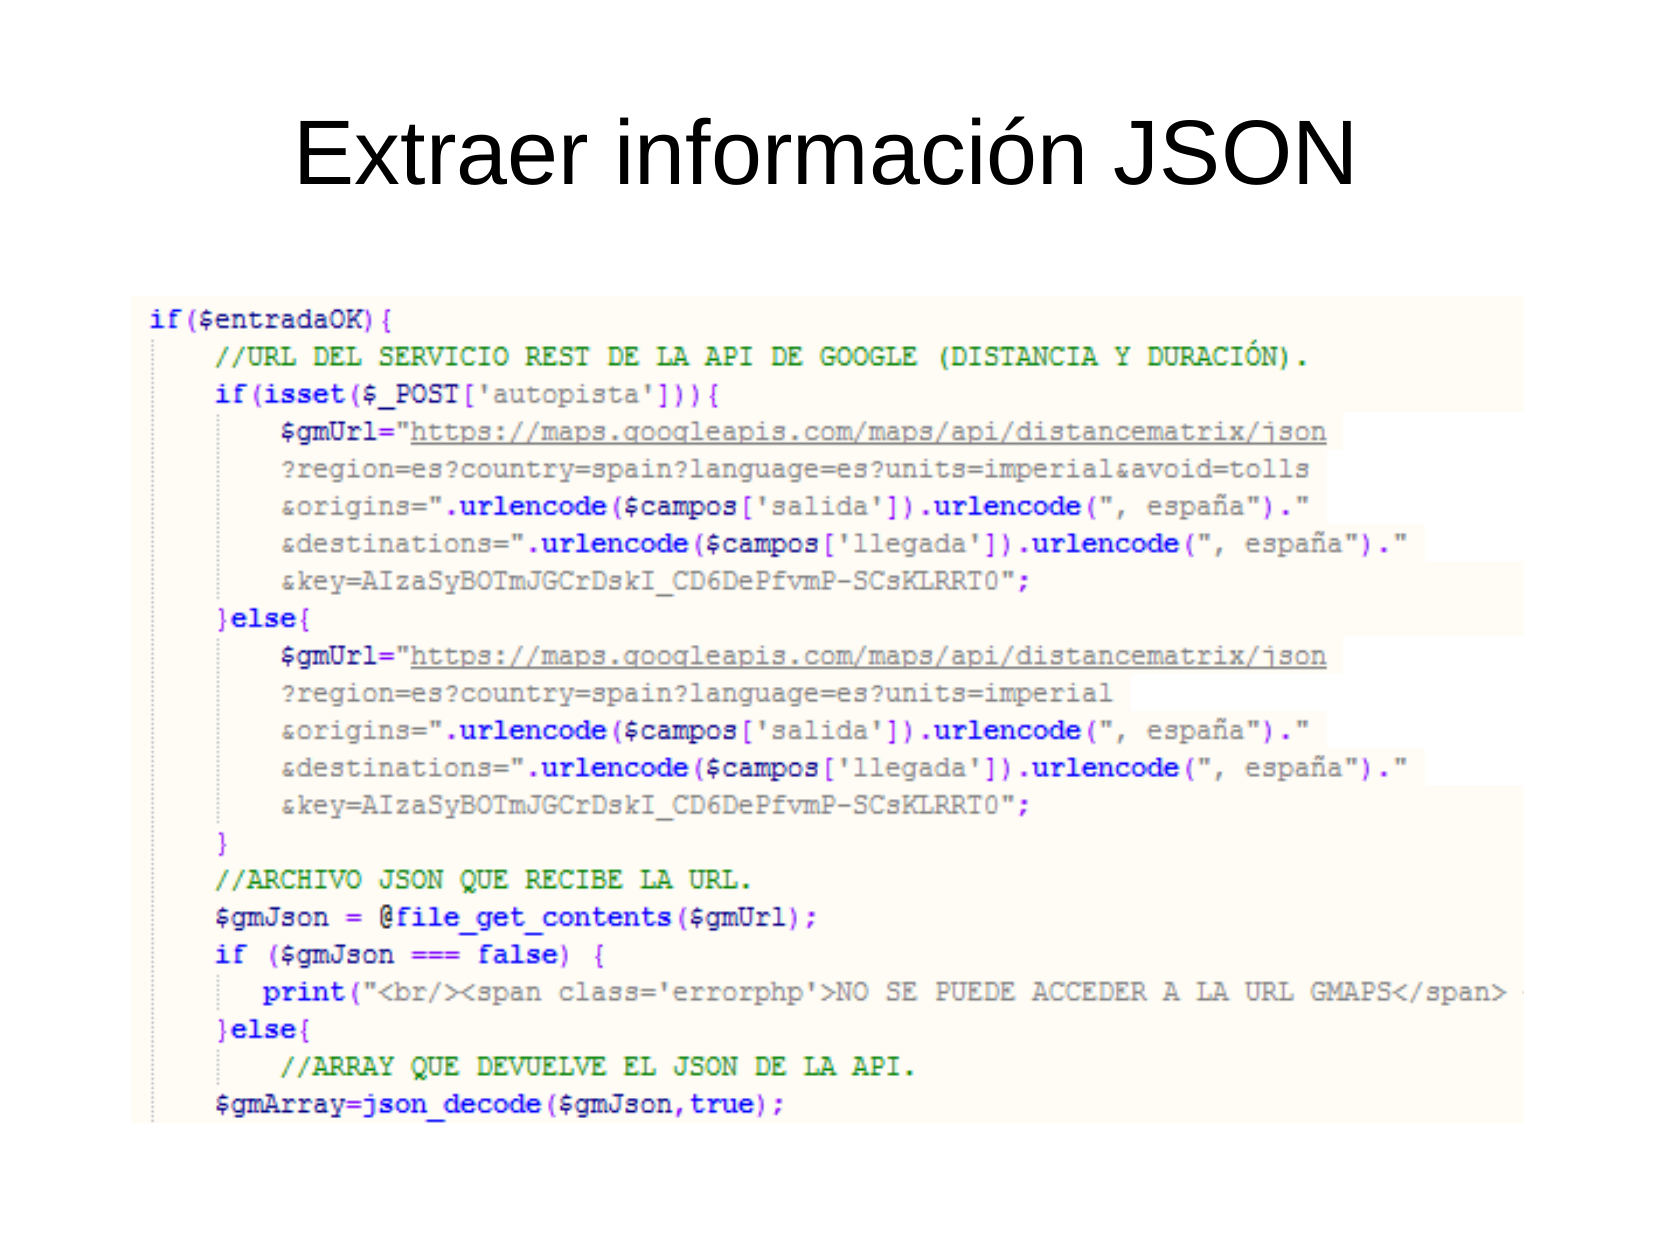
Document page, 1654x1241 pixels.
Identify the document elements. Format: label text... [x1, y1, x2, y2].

title Extraer información JSON [82, 49, 1571, 257]
picture [129, 295, 1524, 1123]
